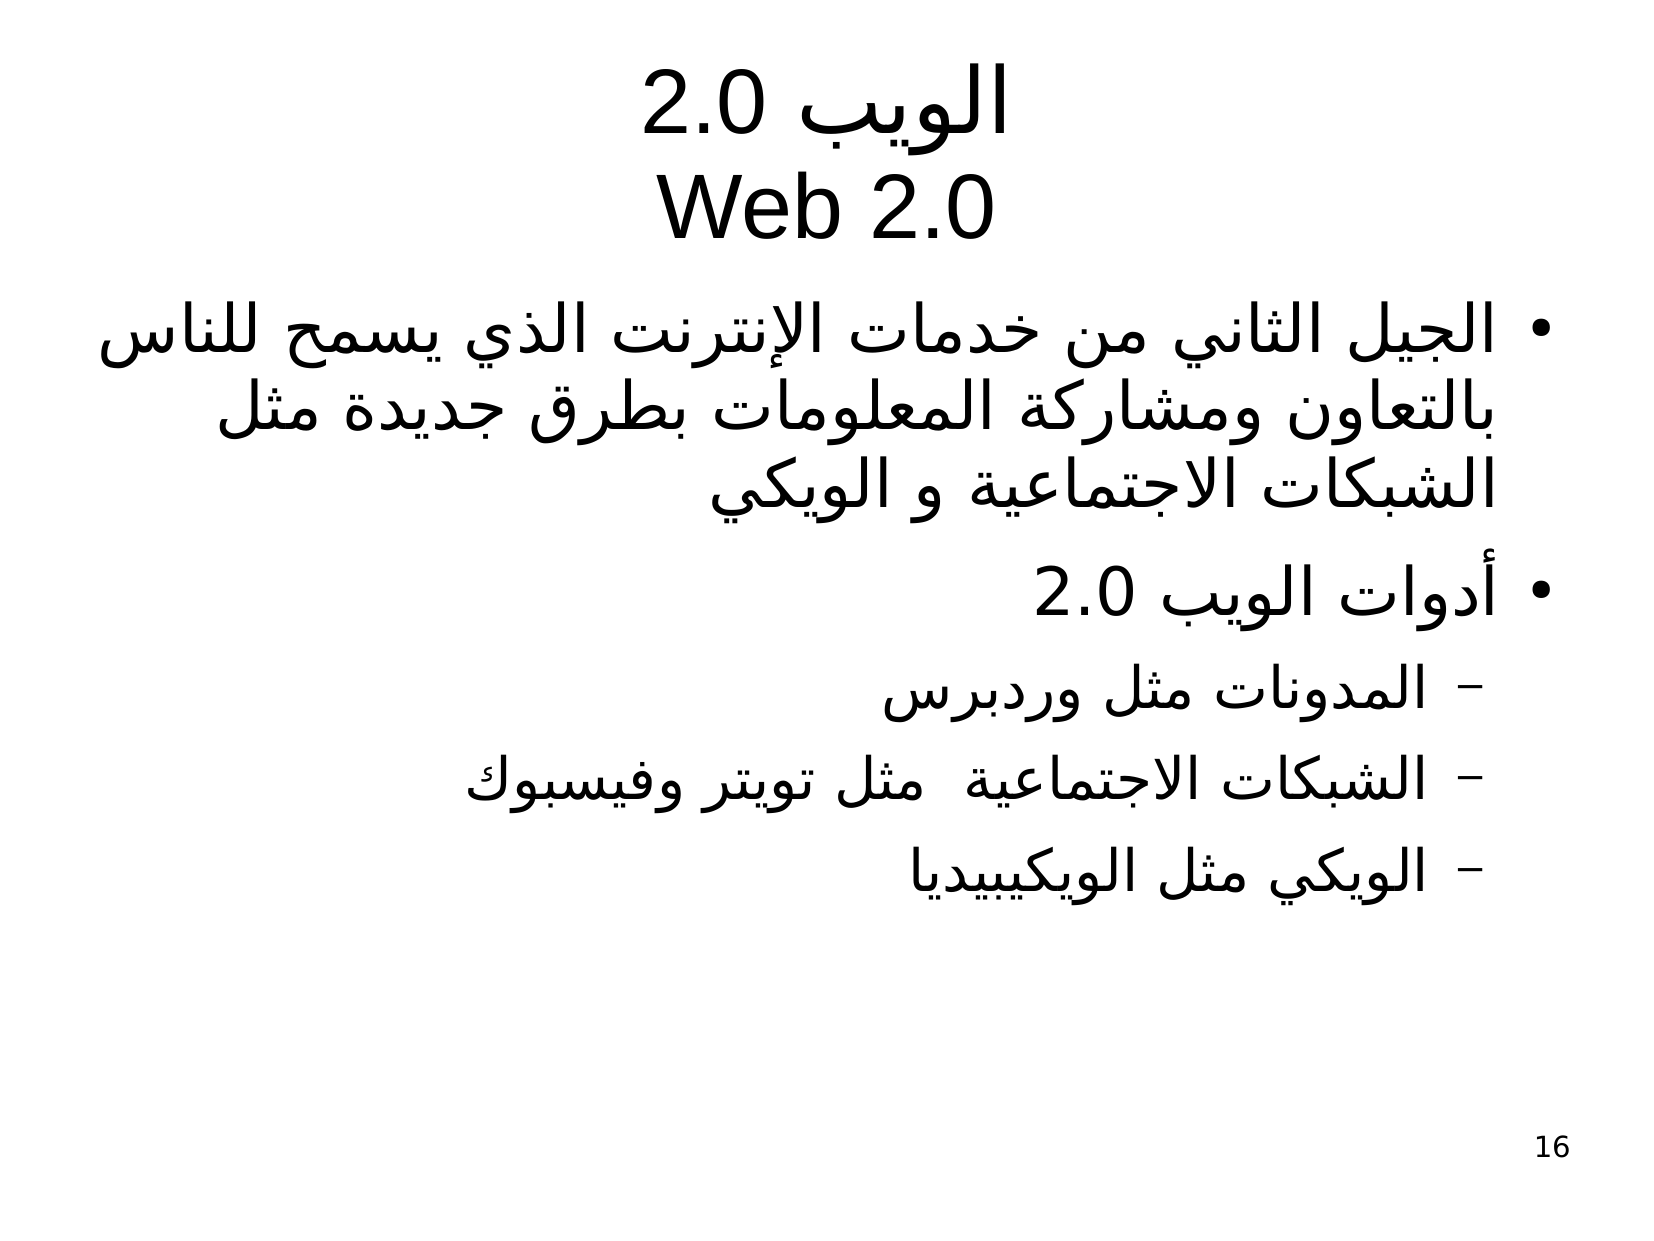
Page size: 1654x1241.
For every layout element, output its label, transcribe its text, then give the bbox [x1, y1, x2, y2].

list الجيل الثاني من خدمات الإنترنت الذي يسمح للناس بالتعاون ومشاركة المعلومات بطرق جديدة مثل الشبكات الاجتماعية و الويكي أدوات الويب 2.0 المدونات مثل وردبرس الشبكات الاجتماعية مثل تويتر وفيسبوك الويكي مثل الويكيبيديا [82, 290, 1571, 1010]
title الويب 2.0 Web 2.0 [82, 46, 1571, 260]
